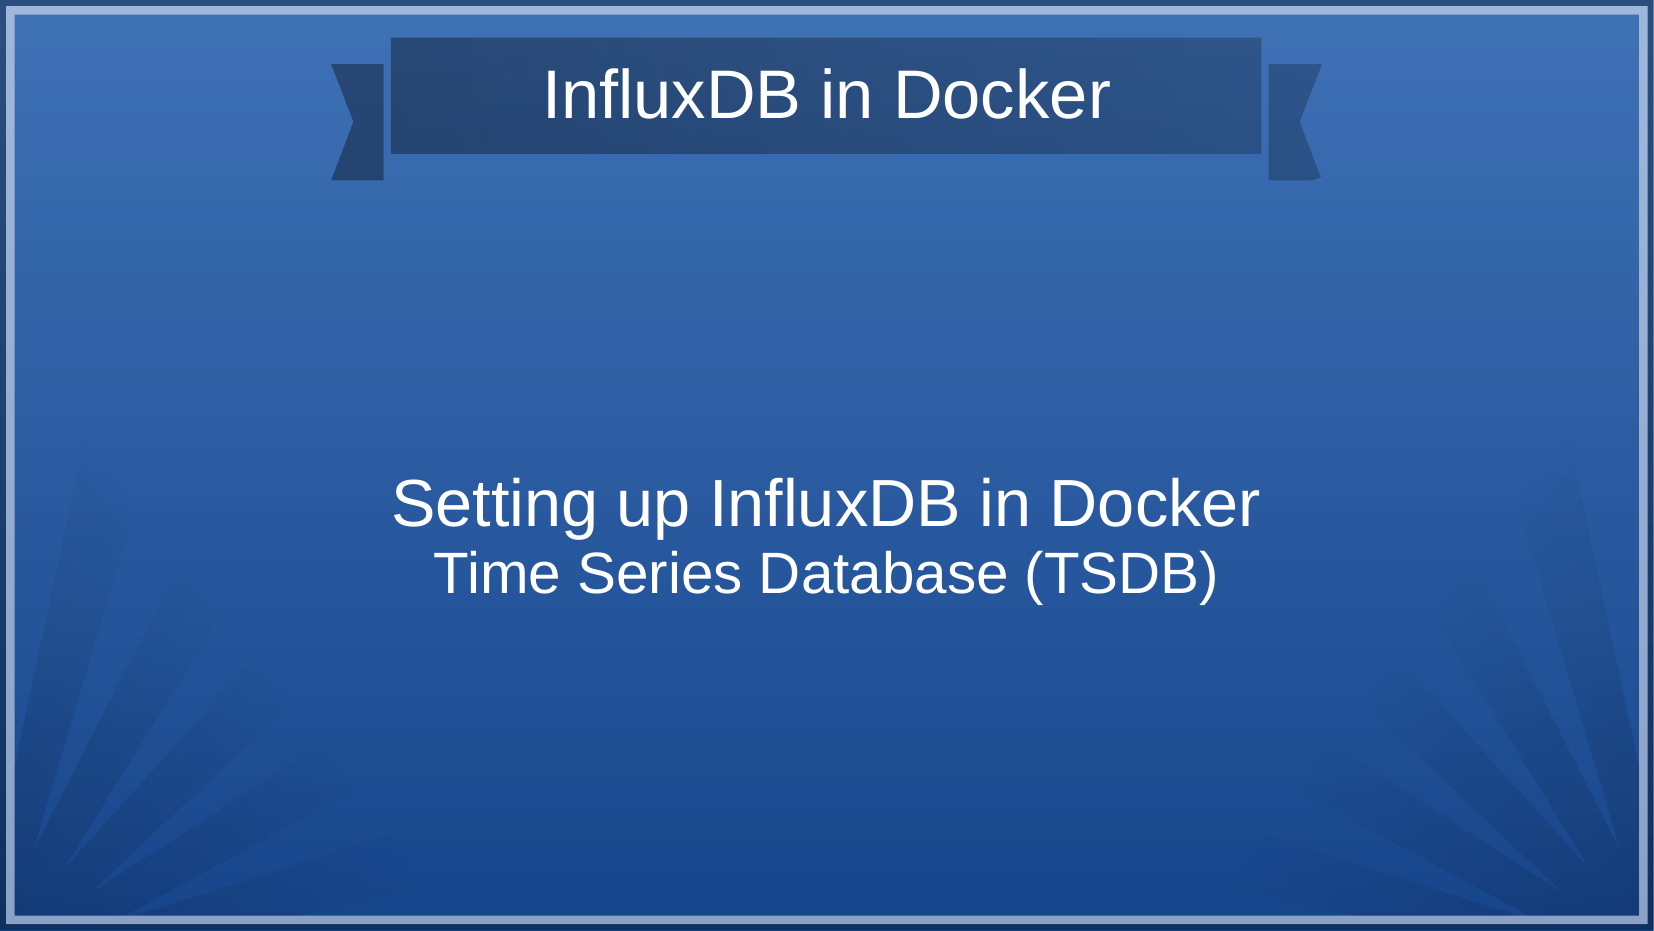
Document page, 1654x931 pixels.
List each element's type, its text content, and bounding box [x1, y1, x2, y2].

title InfluxDB in Docker [389, 35, 1264, 154]
subtitle Setting up InfluxDB in Docker Time Series Database (TSDB) [82, 224, 1571, 848]
